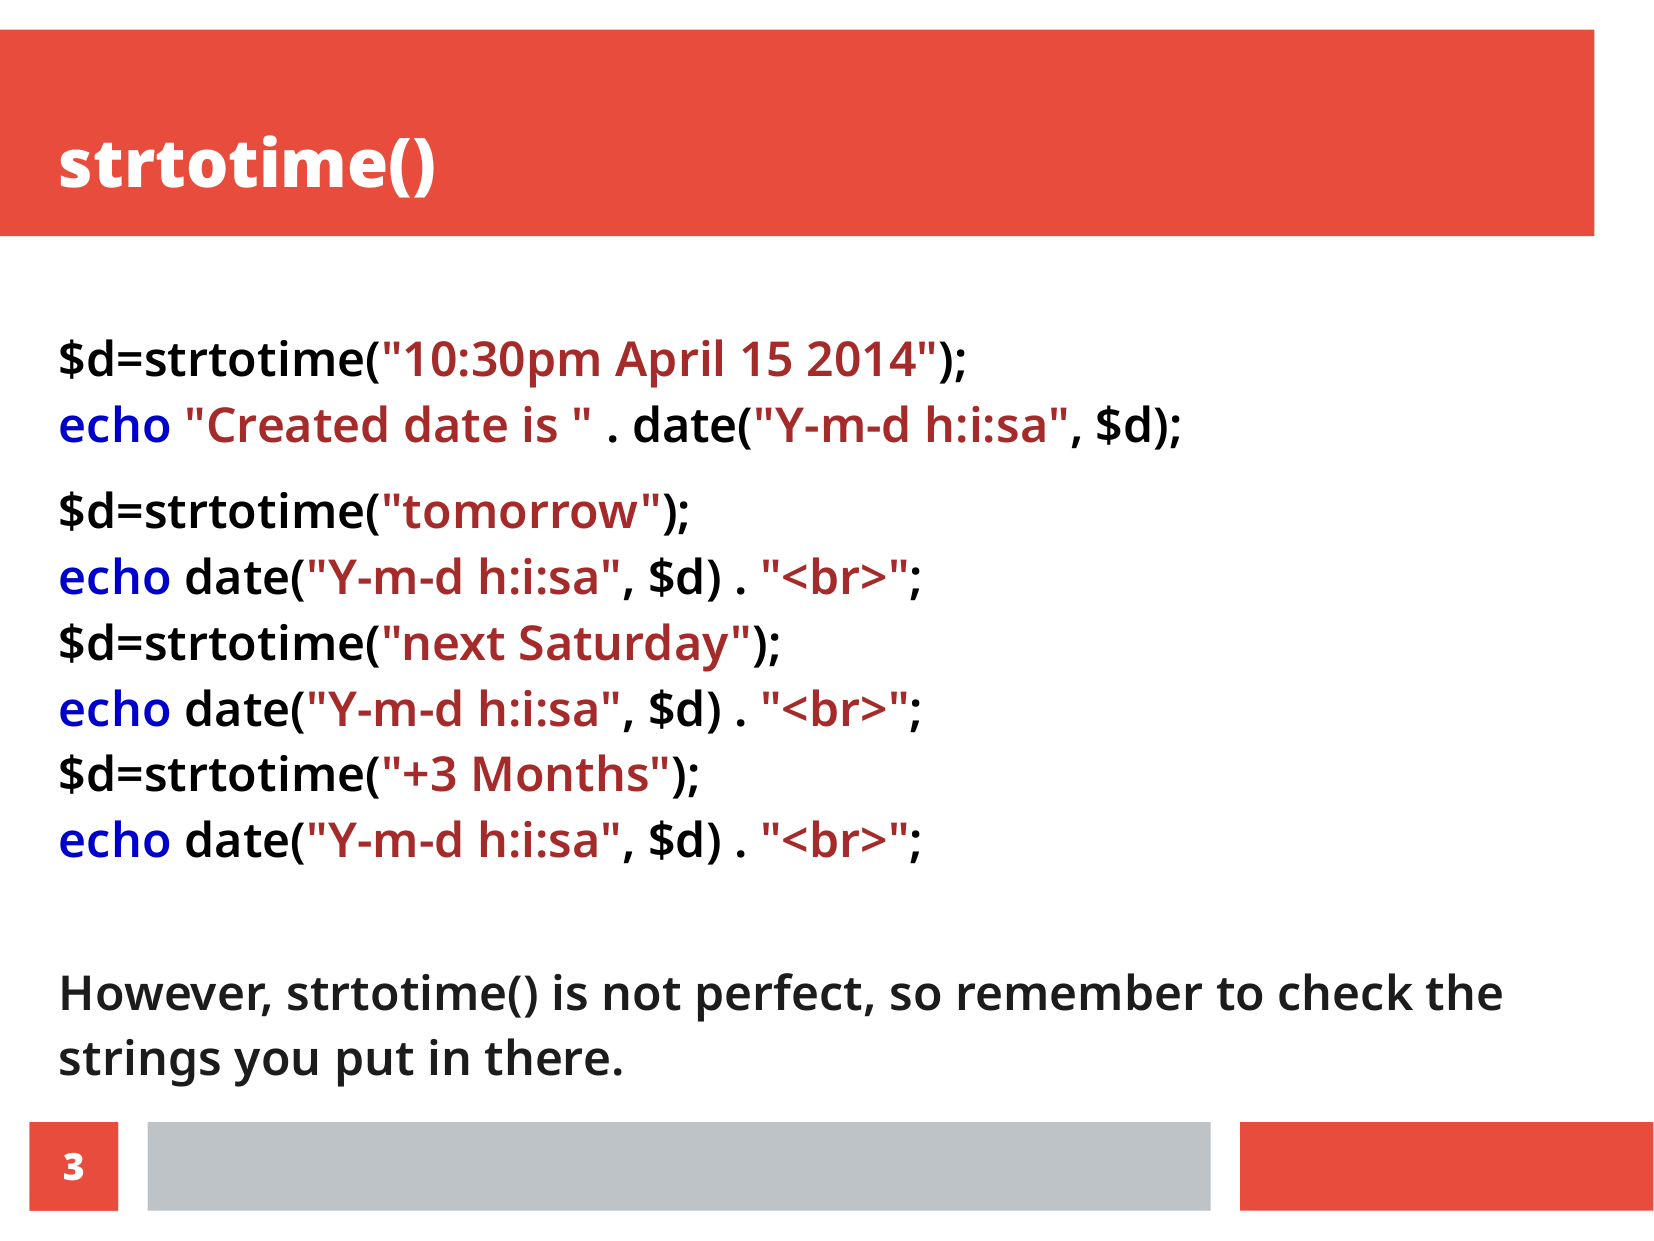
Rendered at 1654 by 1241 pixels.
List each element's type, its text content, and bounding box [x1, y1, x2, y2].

list $d=strtotime("10:30pm April 15 2014"); echo "Created date is " . date("Y-m-d h:i:sa", $d); $d=strtotime("tomorrow"); echo date("Y-m-d h:i:sa", $d) . "<br>"; $d=strtotime("next Saturday"); echo date("Y-m-d h:i:sa", $d) . "<br>"; $d=strtotime("+3 Months"); echo date("Y-m-d h:i:sa", $d) . "<br>"; However, strtotime() is not perfect, so remember to check the strings you put in there. [59, 324, 1565, 1093]
title strtotime() [59, 59, 1595, 207]
